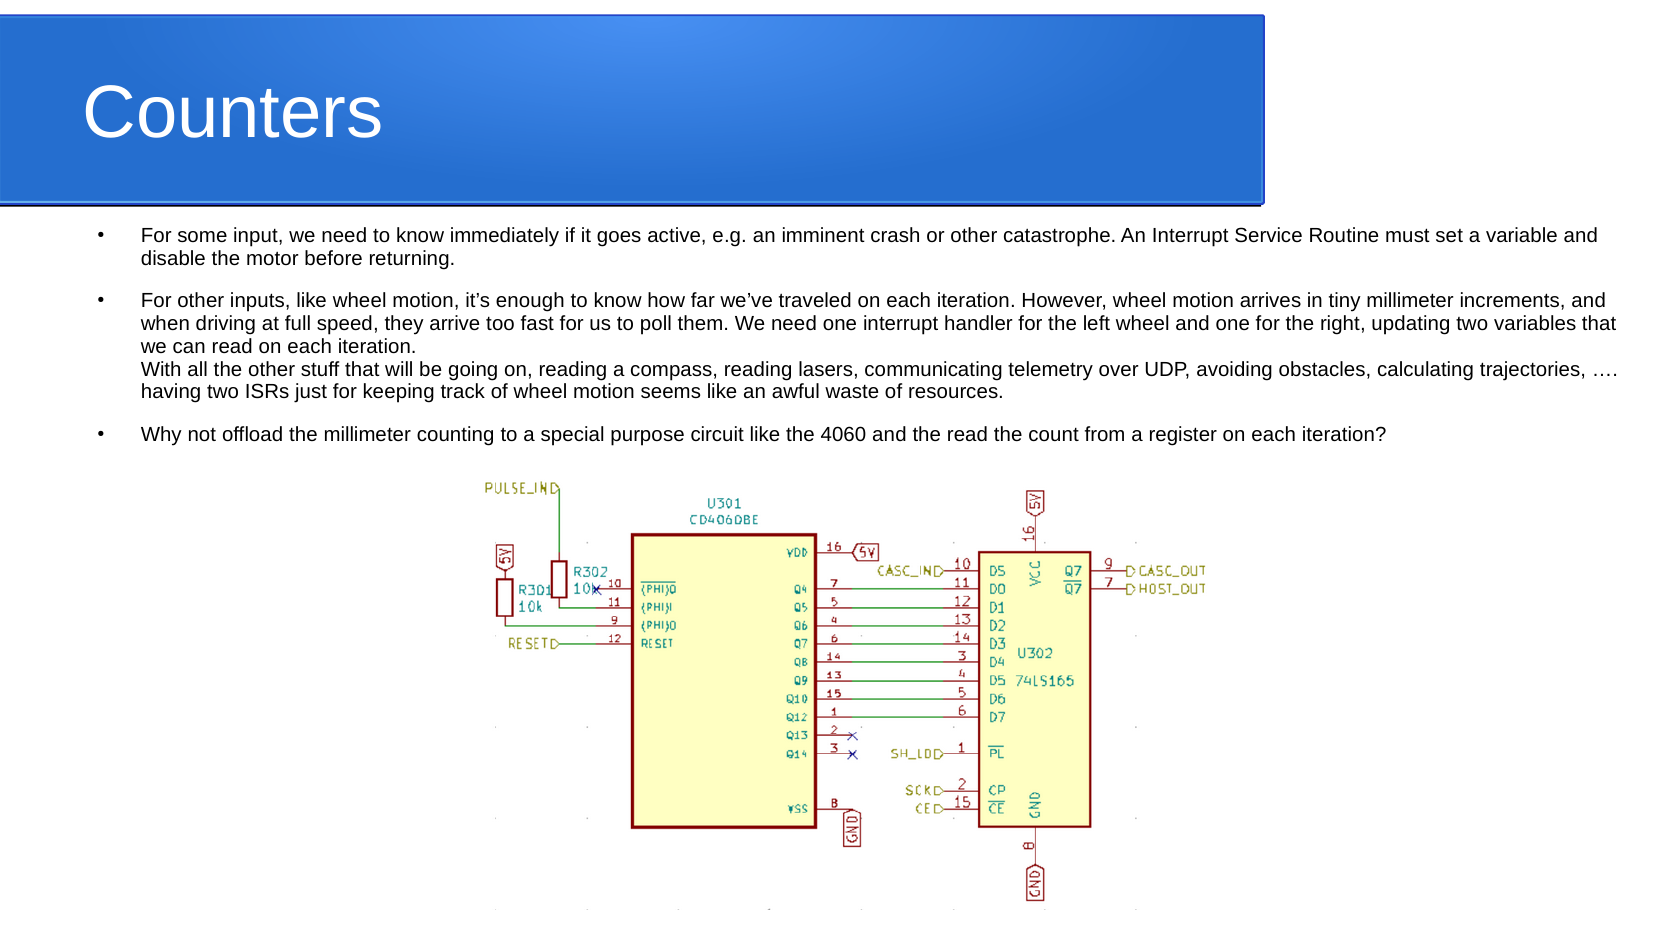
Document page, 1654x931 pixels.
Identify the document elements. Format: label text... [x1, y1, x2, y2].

title Counters [82, 35, 1235, 189]
picture [457, 460, 1248, 910]
list For some input, we need to know immediately if it goes active, e.g. an imminent crash or other catastrophe. An Interrupt Service Routine must set a variable and disable the motor before returning. For other inputs, like wheel motion, it’s enough to know how far we’ve traveled on each iteration. However, wheel motion arrives in tiny millimeter increments, and when driving at full speed, they arrive too fast for us to poll them. We need one interrupt handler for the left wheel and one for the right, updating two variables that we can read on each iteration. With all the other stuff that will be going on, reading a compass, reading lasers, communicating telemetry over UDP, avoiding obstacles, calculating trajectories, …. having two ISRs just for keeping track of wheel motion seems like an awful waste of resources. Why not offload the millimeter counting to a special purpose circuit like the 4060 and the read the count from a register on each iteration? [82, 224, 1642, 449]
